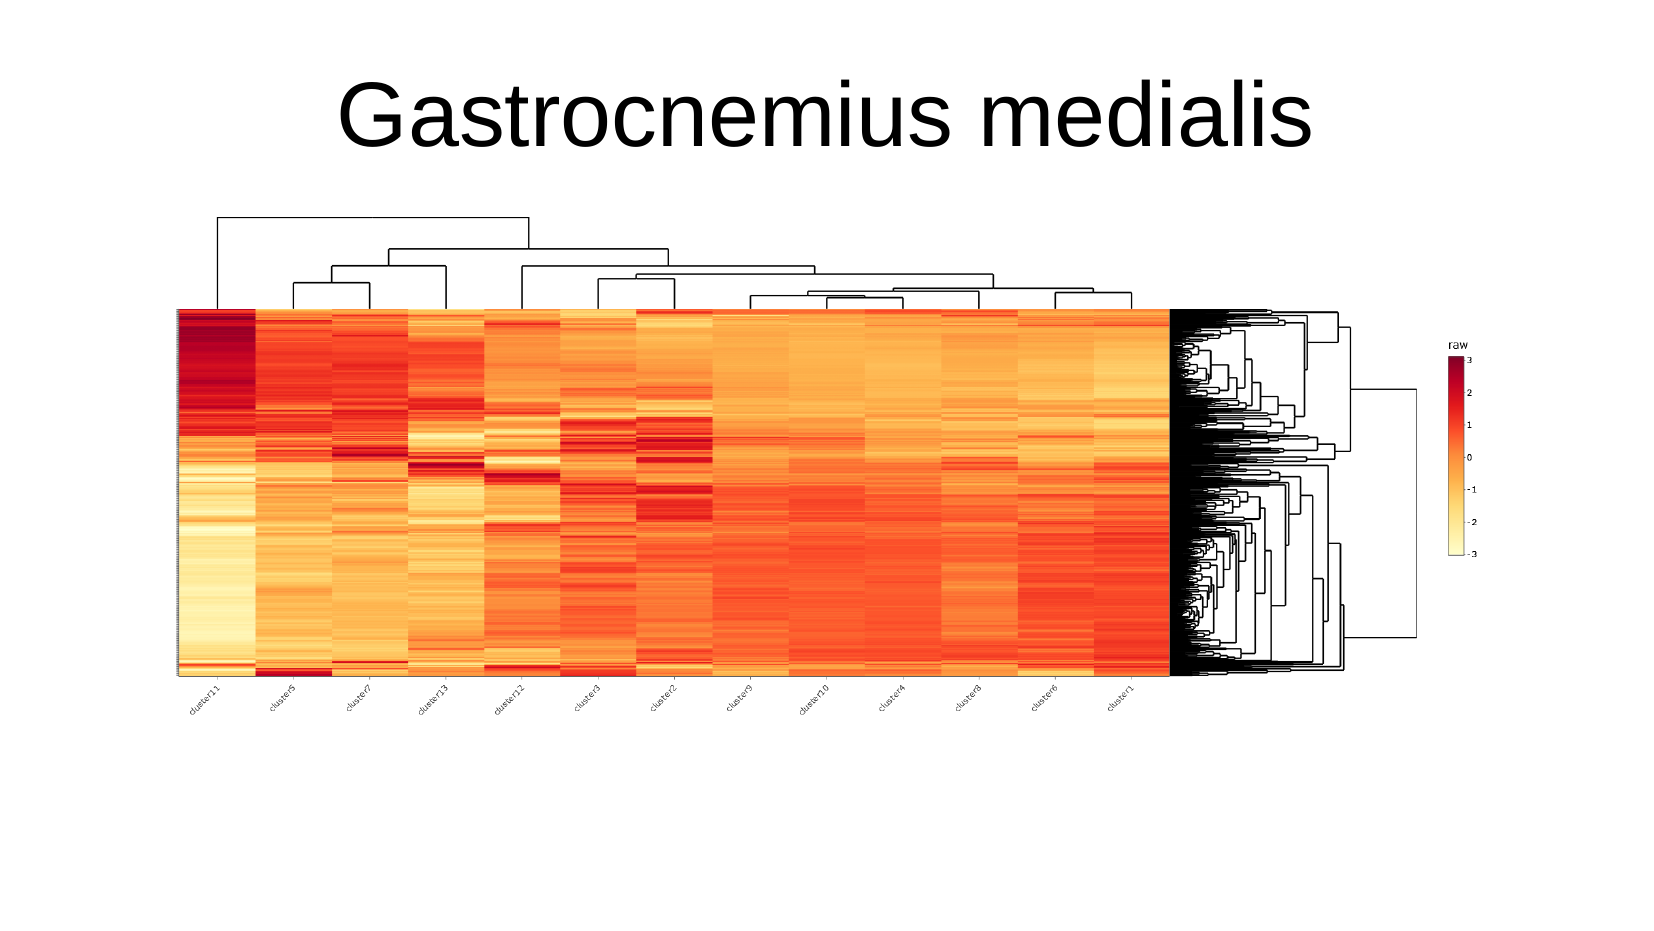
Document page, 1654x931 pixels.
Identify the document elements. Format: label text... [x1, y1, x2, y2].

picture [164, 217, 1489, 758]
title Gastrocnemius medialis [82, 37, 1571, 193]
